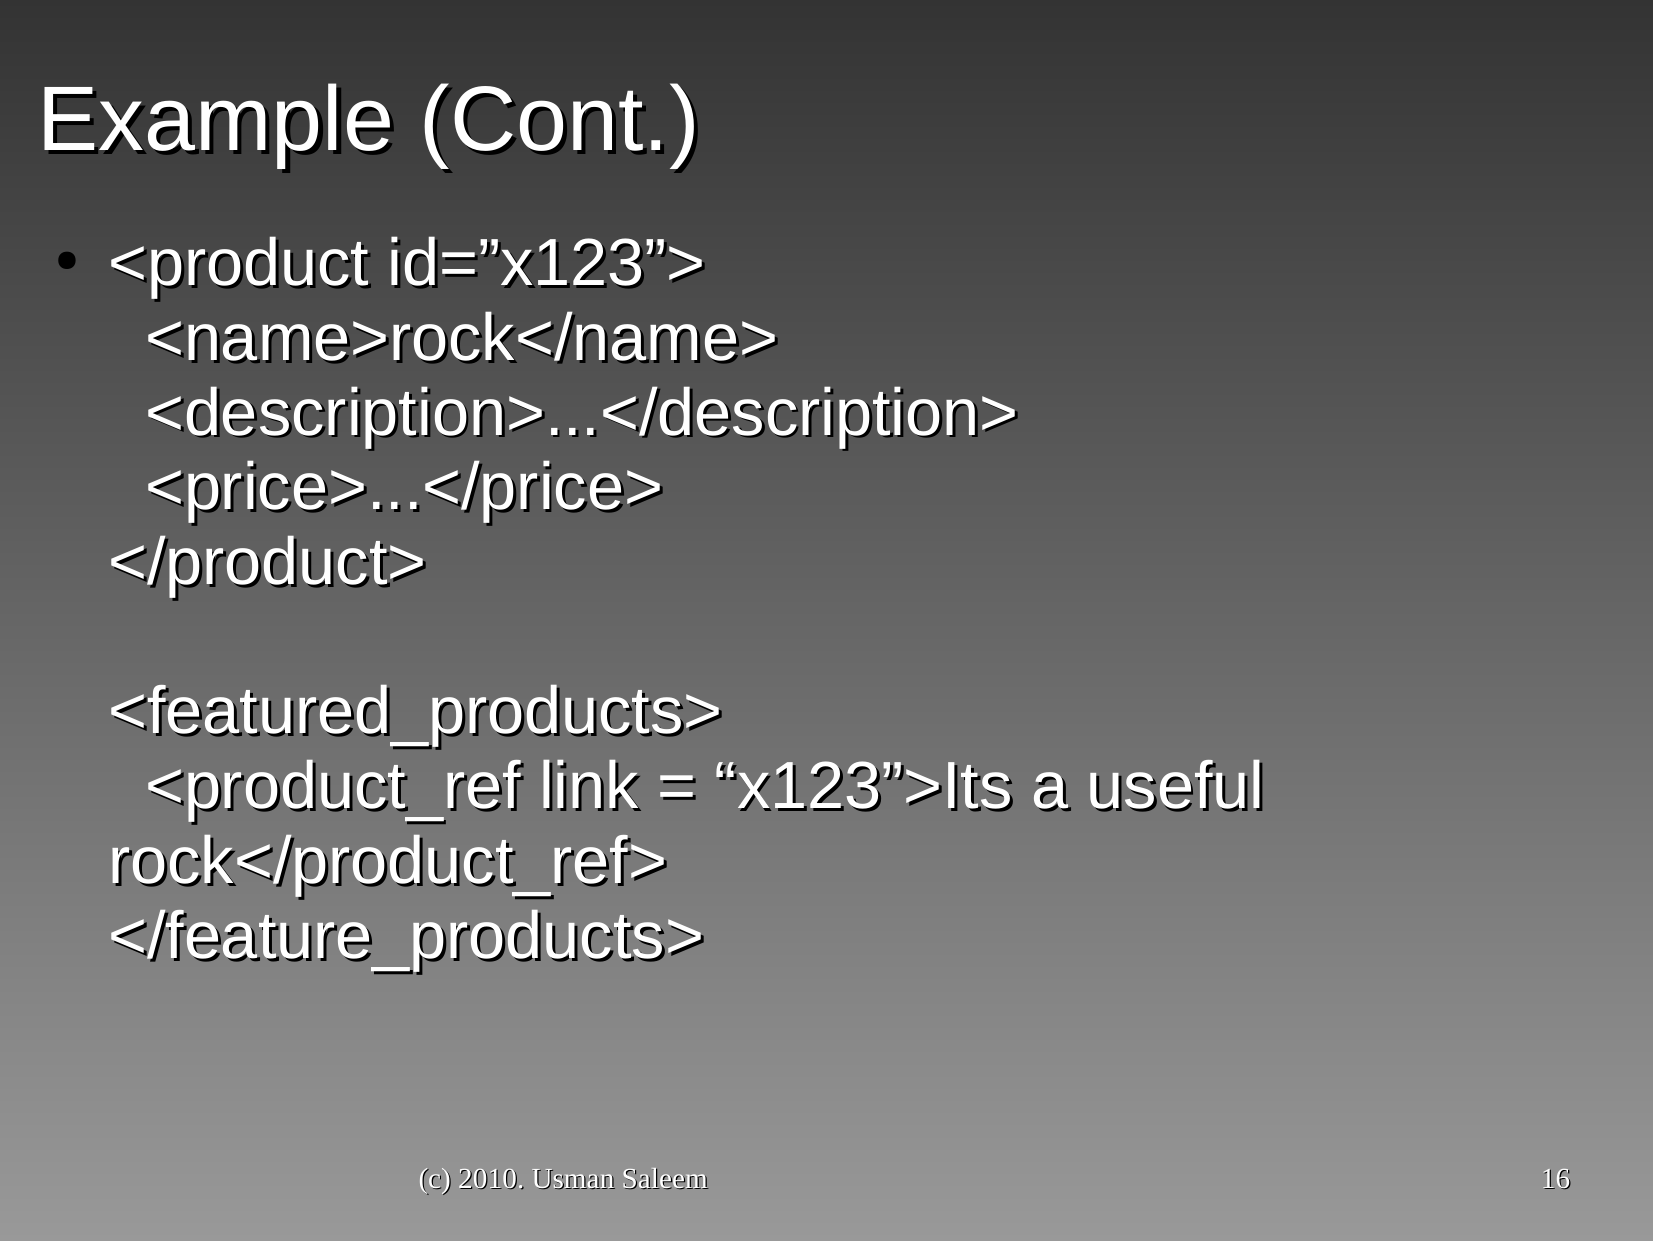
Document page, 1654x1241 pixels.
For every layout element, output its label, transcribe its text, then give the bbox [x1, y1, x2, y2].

list <product id=”x123”> <name>rock</name> <description>...</description> <price>...</price> </product> <featured_products> <product_ref link = “x123”>Its a useful rock</product_ref> </feature_products> [37, 225, 1613, 1126]
title Example (Cont.) [37, 56, 1613, 181]
